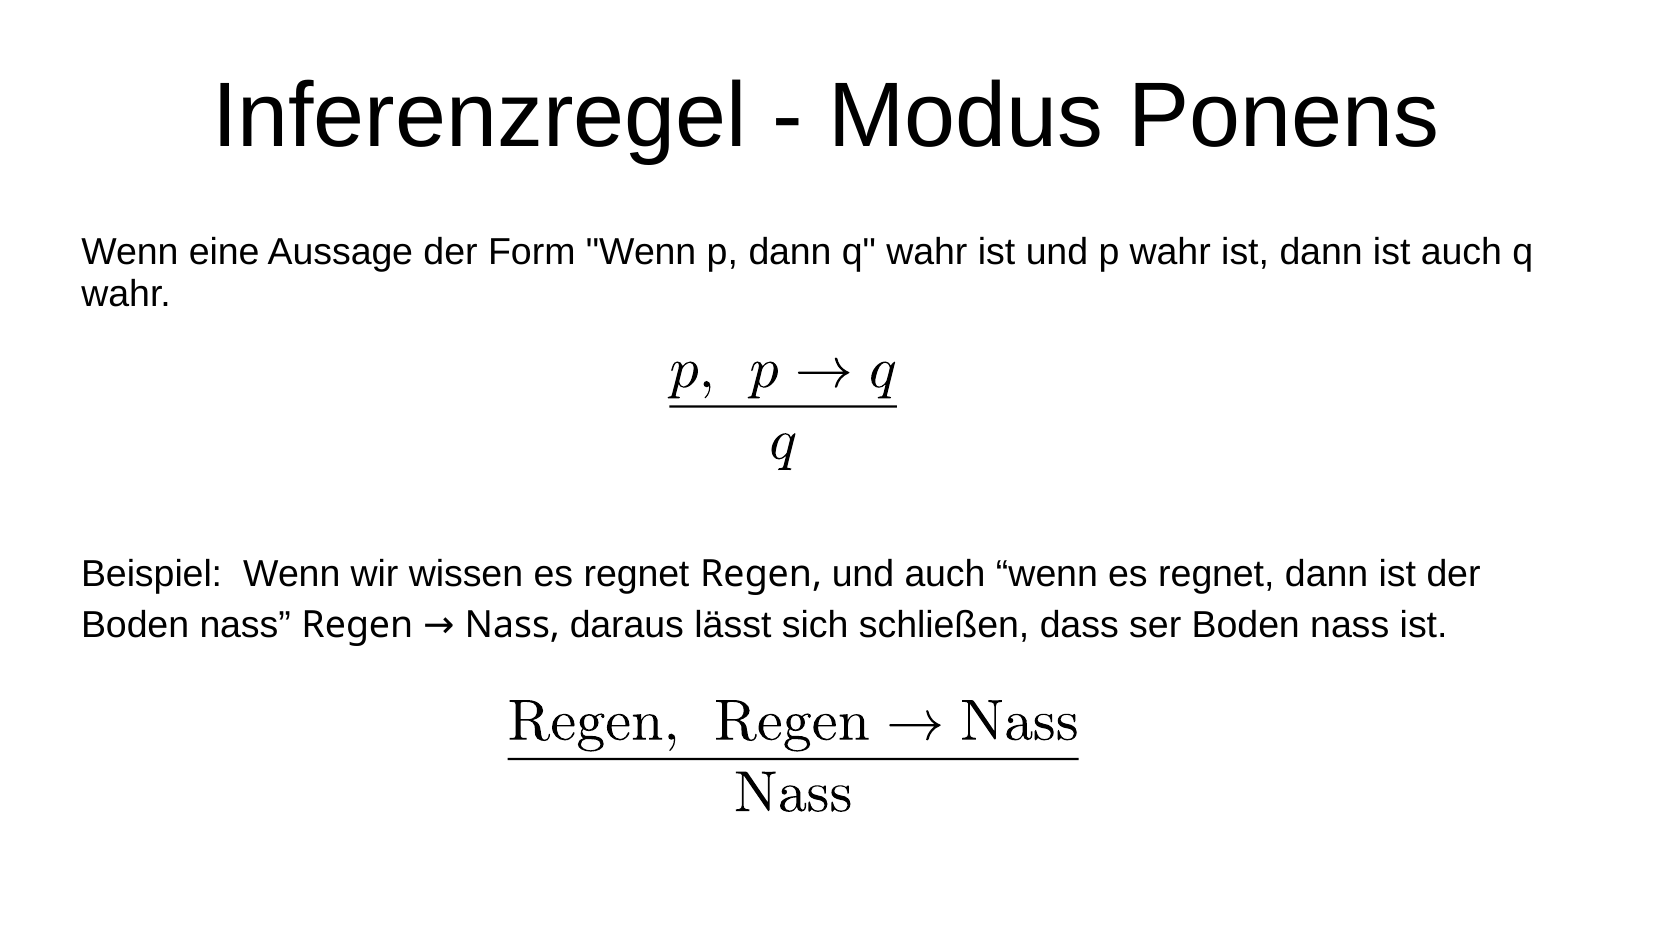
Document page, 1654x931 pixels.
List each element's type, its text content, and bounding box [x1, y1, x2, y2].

text_box Wenn eine Aussage der Form "Wenn p, dann q" wahr ist und p wahr ist, dann ist auch q wahr. [81, 205, 1547, 340]
text_box Beispiel: Wenn wir wissen es regnet Regen, und auch “wenn es regnet, dann ist der Boden nass” Regen → Nass, daraus lässt sich schließen, dass ser Boden nass ist. [80, 530, 1546, 665]
text_box [667, 357, 897, 471]
title Inferenzregel - Modus Ponens [82, 37, 1571, 193]
text_box [507, 700, 1079, 812]
